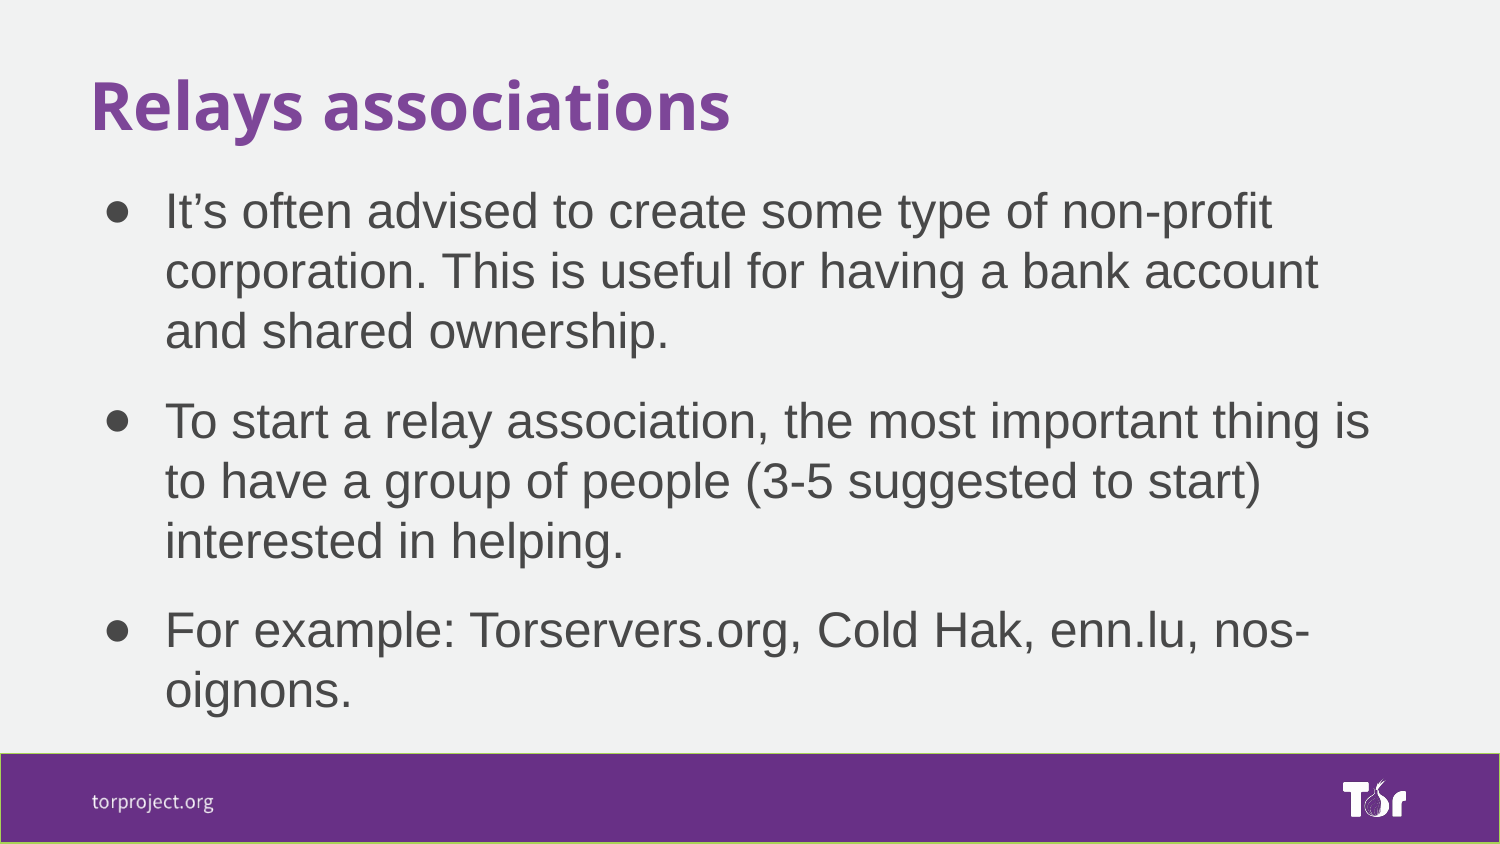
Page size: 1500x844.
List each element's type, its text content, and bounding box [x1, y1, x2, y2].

picture [75, 780, 604, 821]
picture [1343, 778, 1406, 817]
text_box Relays associations [75, 33, 1425, 171]
text_box It’s often advised to create some type of non-profit corporation. This is useful for having a bank account and shared ownership. To start a relay association, the most important thing is to have a group of people (3-5 suggested to start) interested in helping. For example: Torservers.org, Cold Hak, enn.lu, nos-oignons. [75, 171, 1425, 728]
